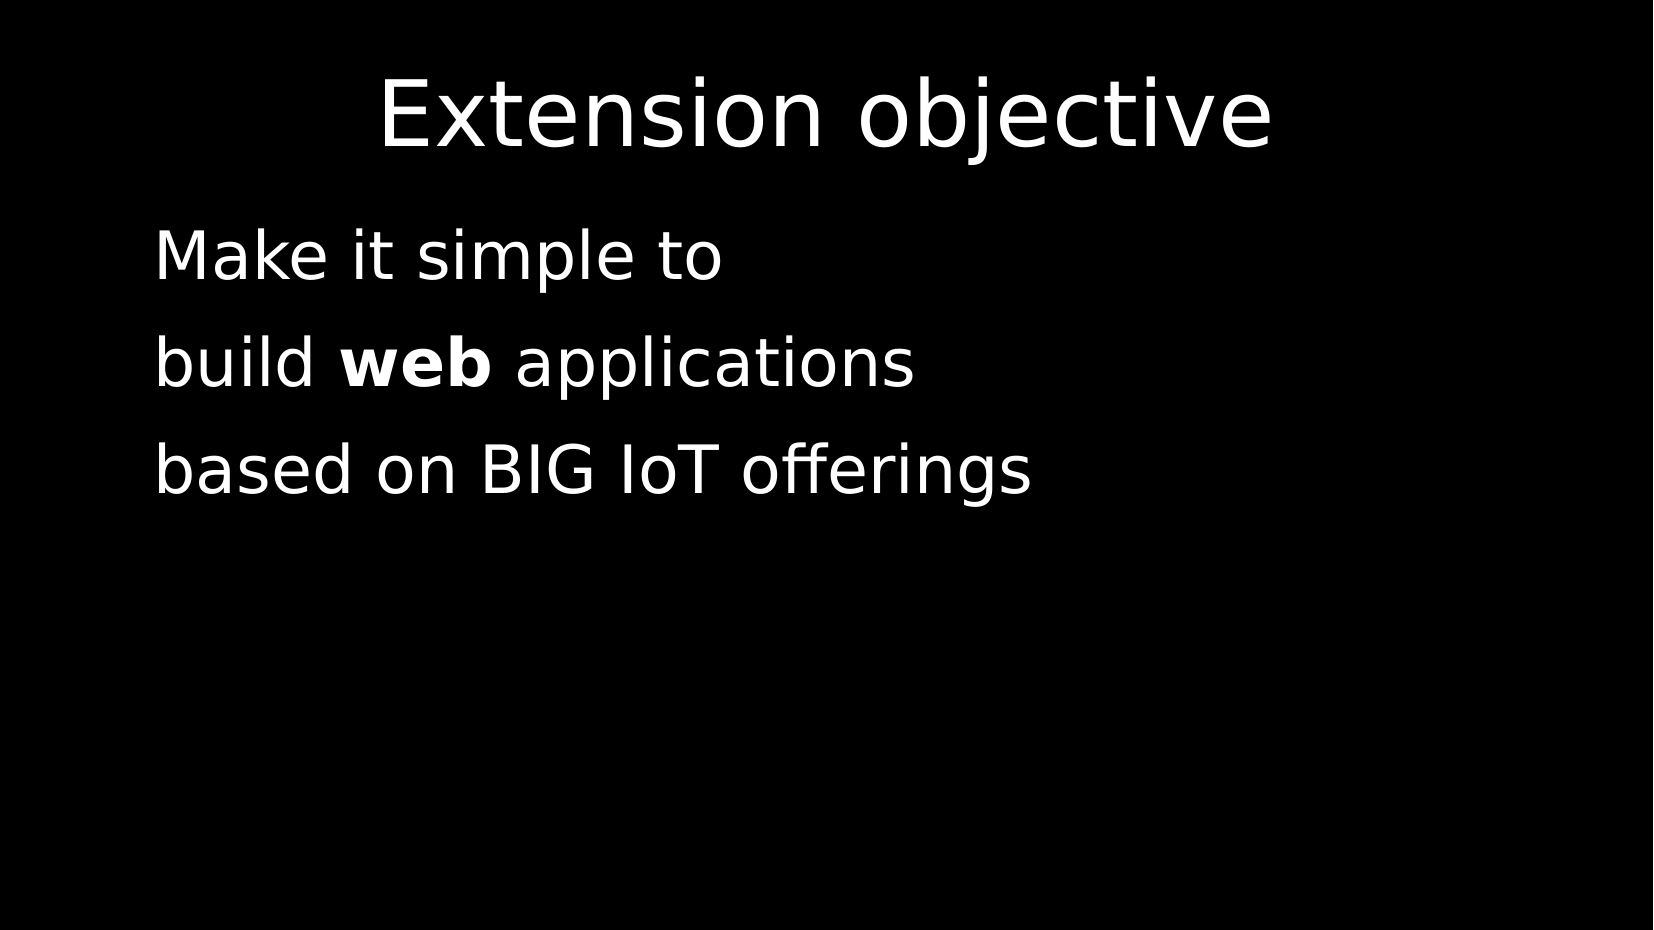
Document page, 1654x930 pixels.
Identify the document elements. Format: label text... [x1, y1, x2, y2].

title Extension objective [82, 37, 1571, 193]
list Make it simple to build web applications based on BIG IoT offerings [82, 217, 1571, 757]
